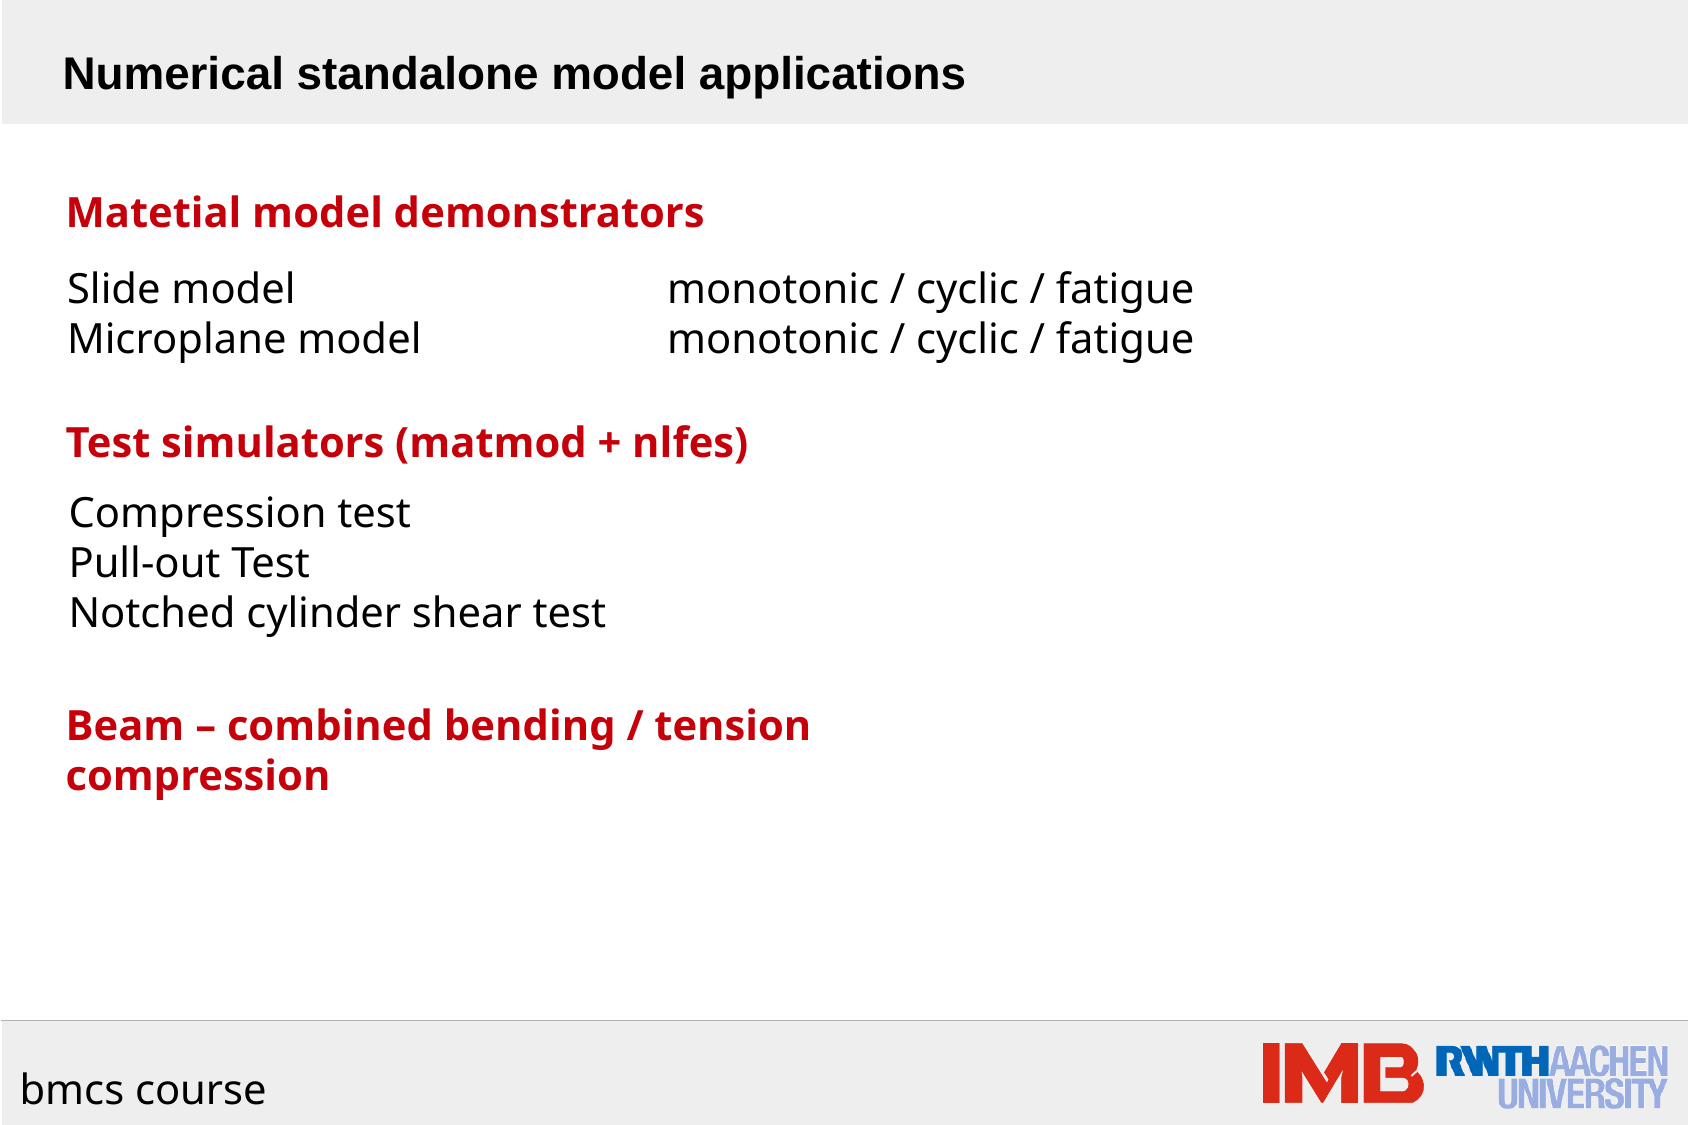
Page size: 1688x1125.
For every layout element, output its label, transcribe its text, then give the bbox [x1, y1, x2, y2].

text_box Beam – combined bending / tension compression [48, 688, 1034, 760]
picture [1436, 1045, 1668, 1109]
text_box Matetial model demonstrators [47, 175, 1034, 246]
picture [1263, 1043, 1424, 1103]
text_box Compression test Pull-out Test Notched cylinder shear test [50, 475, 1648, 697]
text_box Test simulators (matmod + nlfes) [48, 405, 1034, 477]
title Numerical standalone model applications [62, 43, 1674, 117]
text_box Slide model monotonic / cyclic / fatigue Microplane model monotonic / cyclic / fatigue [49, 251, 1647, 386]
